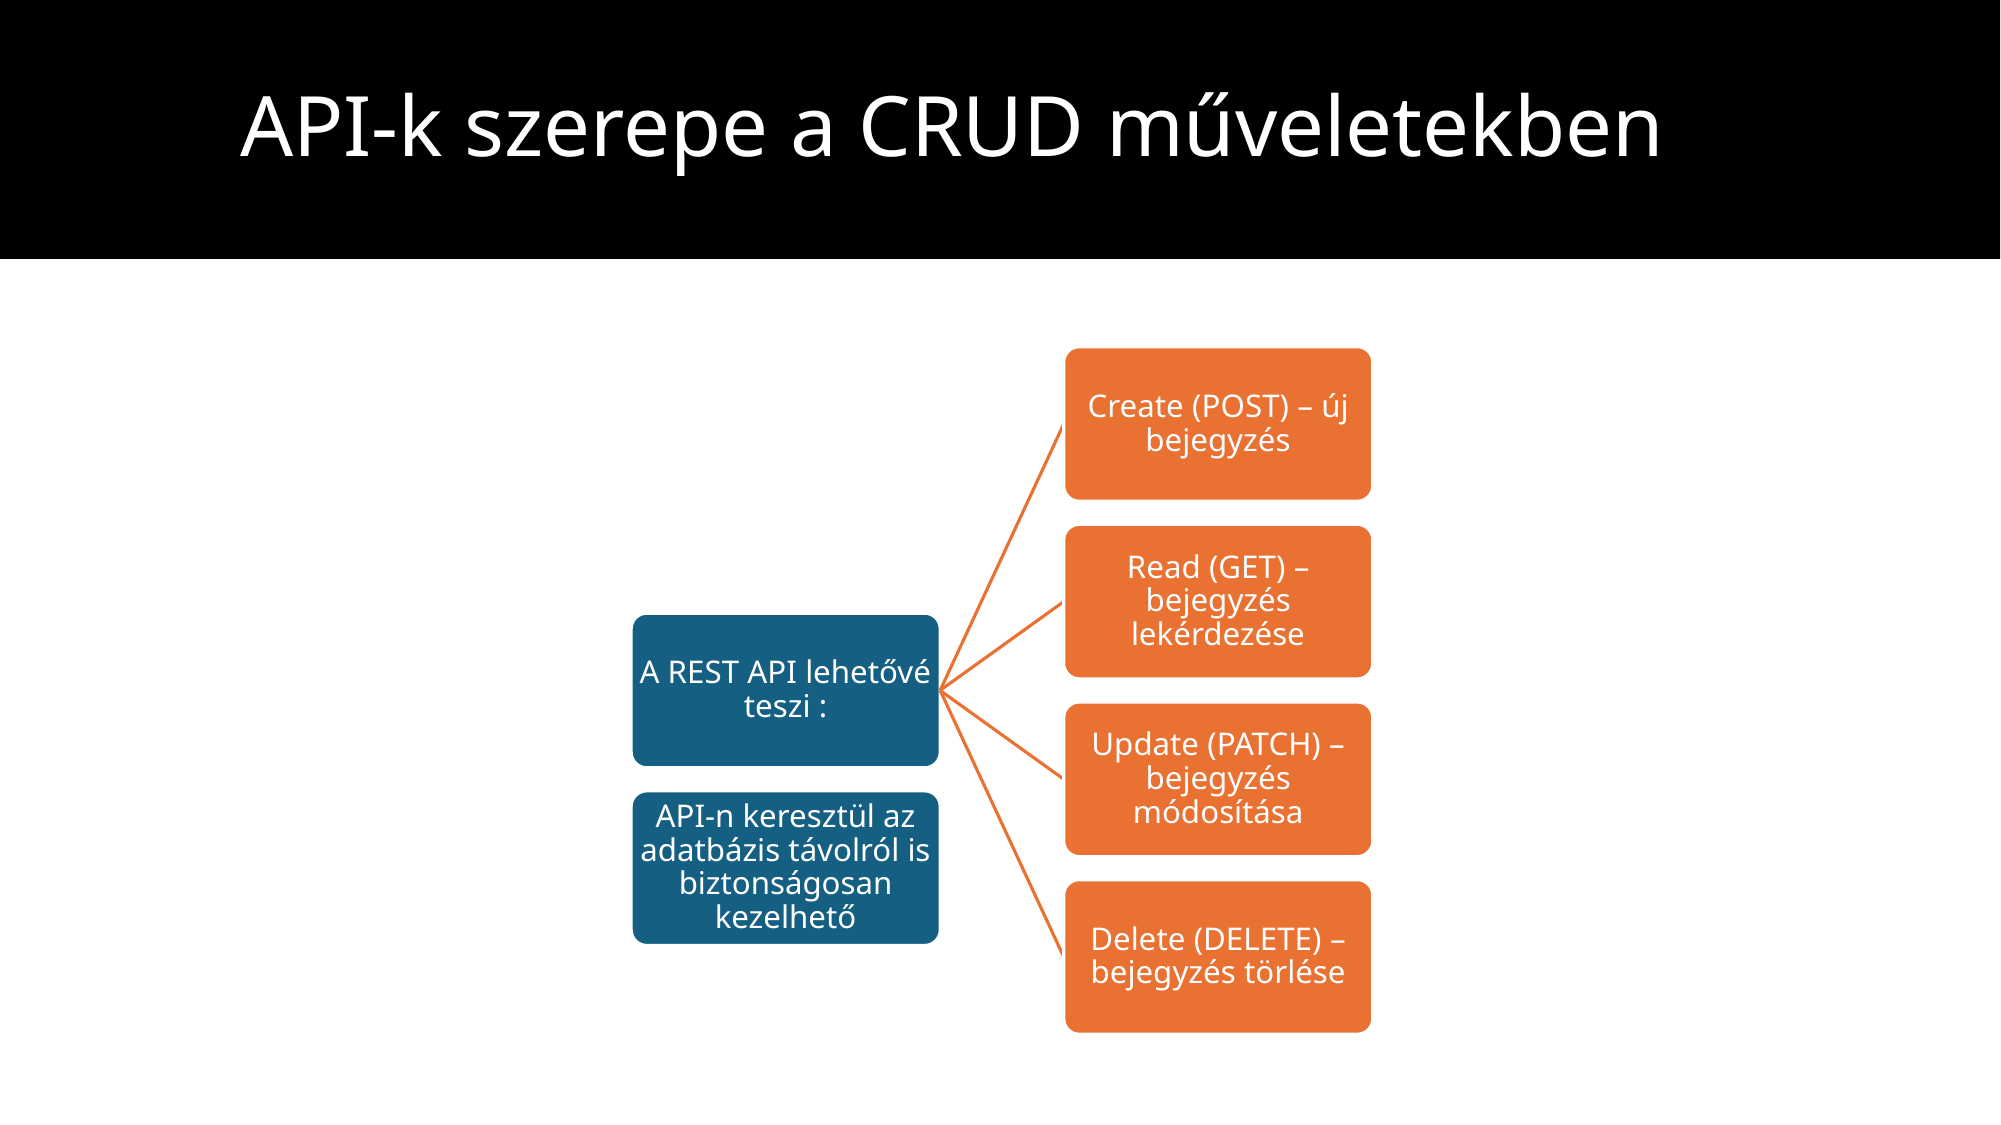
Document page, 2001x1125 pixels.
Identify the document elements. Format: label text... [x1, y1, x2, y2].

text_box Create (POST) – új bejegyzés [1063, 346, 1373, 502]
text_box API-n keresztül az adatbázis távolról is biztonságosan kezelhető [631, 790, 941, 946]
text_box Delete (DELETE) – bejegyzés törlése [1063, 879, 1373, 1035]
text_box A REST API lehetővé teszi : [631, 613, 941, 768]
title API-k szerepe a CRUD műveletekben [225, 57, 1873, 202]
text_box Read (GET) – bejegyzés lekérdezése [1063, 524, 1373, 679]
text_box [0, 0, 2000, 1125]
text_box Update (PATCH) – bejegyzés módosítása [1063, 702, 1373, 857]
